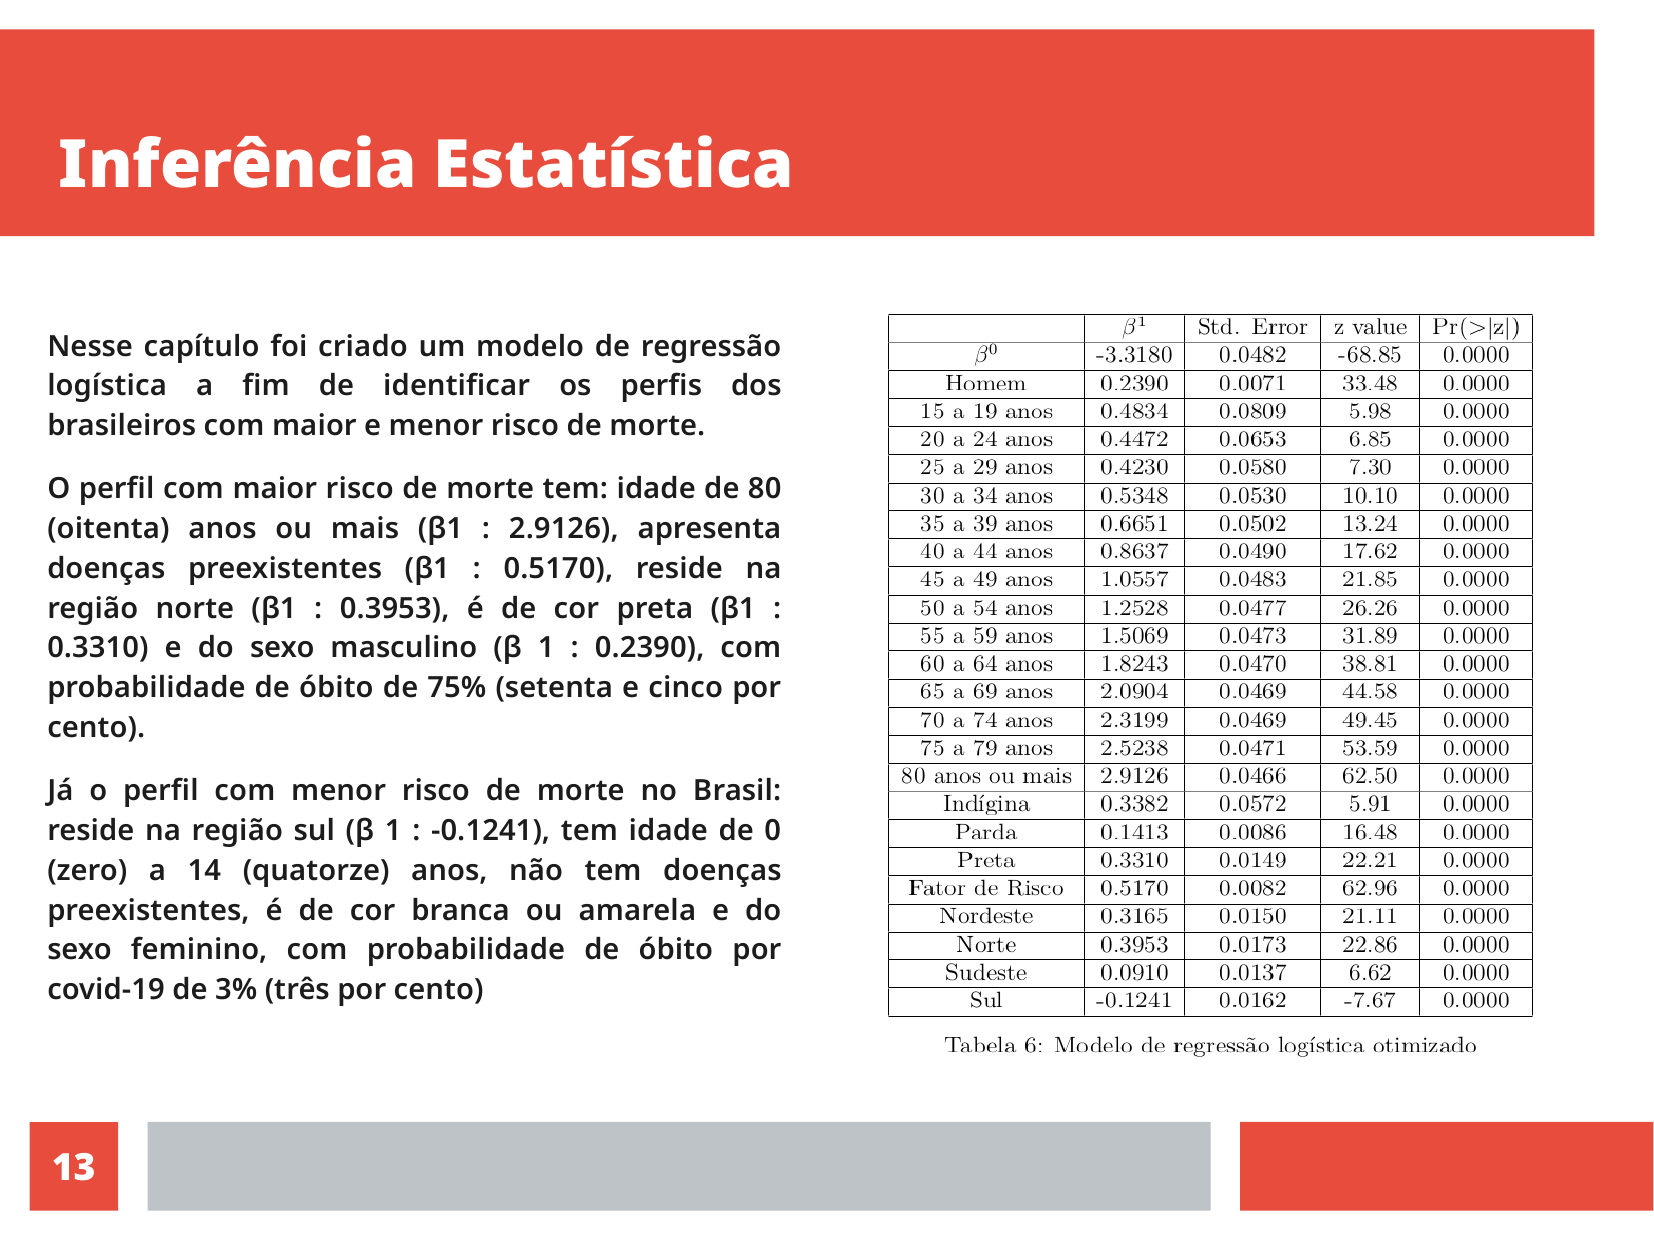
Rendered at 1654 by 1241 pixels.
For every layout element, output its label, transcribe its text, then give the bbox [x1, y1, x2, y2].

title Inferência Estatística [59, 59, 1595, 207]
picture [838, 295, 1574, 1075]
list Nesse capítulo foi criado um modelo de regressão logística a fim de identificar os perfis dos brasileiros com maior e menor risco de morte. O perfil com maior risco de morte tem: idade de 80 (oitenta) anos ou mais (β1 : 2.9126), apresenta doenças preexistentes (β1 : 0.5170), reside na região norte (β1 : 0.3953), é de cor preta (β1 : 0.3310) e do sexo masculino (β 1 : 0.2390), com probabilidade de óbito de 75% (setenta e cinco por cento). Já o perfil com menor risco de morte no Brasil: reside na região sul (β 1 : -0.1241), tem idade de 0 (zero) a 14 (quatorze) anos, não tem doenças preexistentes, é de cor branca ou amarela e do sexo feminino, com probabilidade de óbito por covid-19 de 3% (três por cento) [47, 324, 783, 1093]
